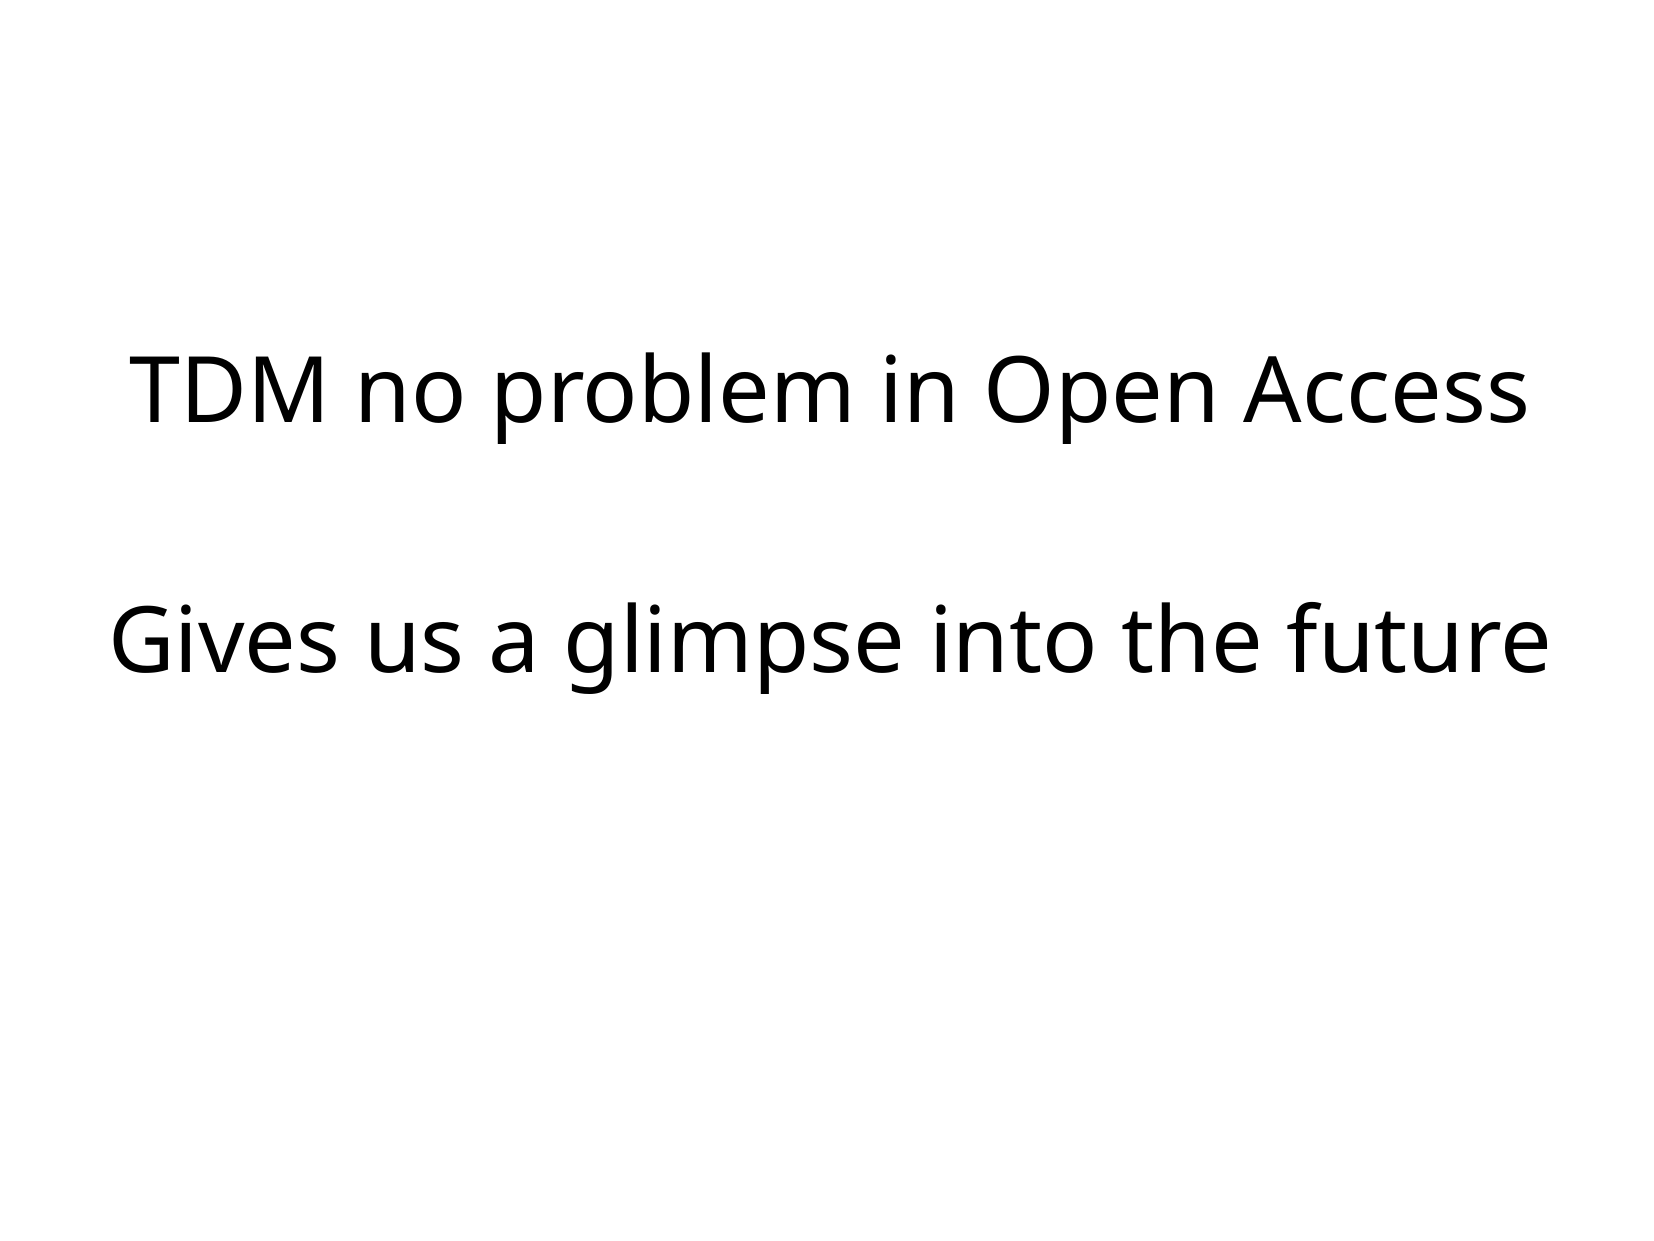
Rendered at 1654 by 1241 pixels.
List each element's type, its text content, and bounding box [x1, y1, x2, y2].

title TDM no problem in Open Access Gives us a glimpse into the future [86, 290, 1576, 733]
